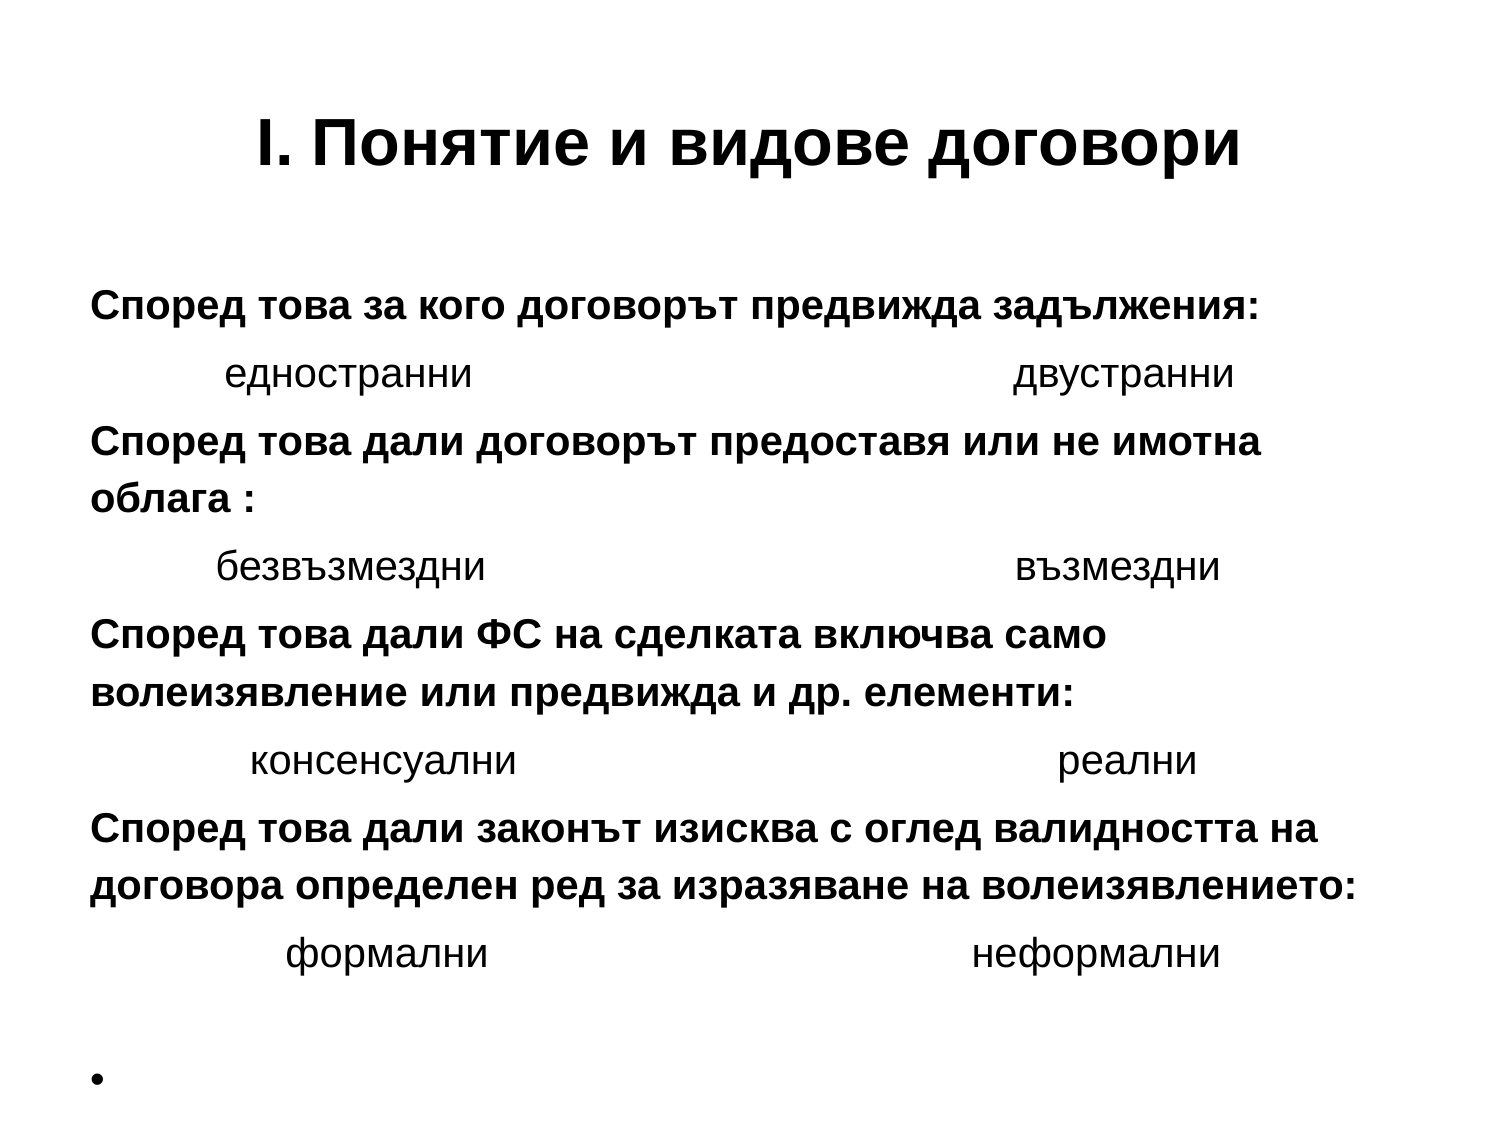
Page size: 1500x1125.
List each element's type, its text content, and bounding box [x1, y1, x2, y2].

list Според това за кого договорът предвижда задължения: едностранни двустранни Според това дали договорът предоставя или не имотна облага : безвъзмездни възмездни Според това дали ФС на сделката включва само волеизявление или предвижда и др. елементи: консенсуални реални Според това дали законът изисква с оглед валидността на договора определен ред за изразяване на волеизявлението: формални неформални [75, 262, 1426, 1005]
title І. Понятие и видове договори [75, 45, 1426, 233]
